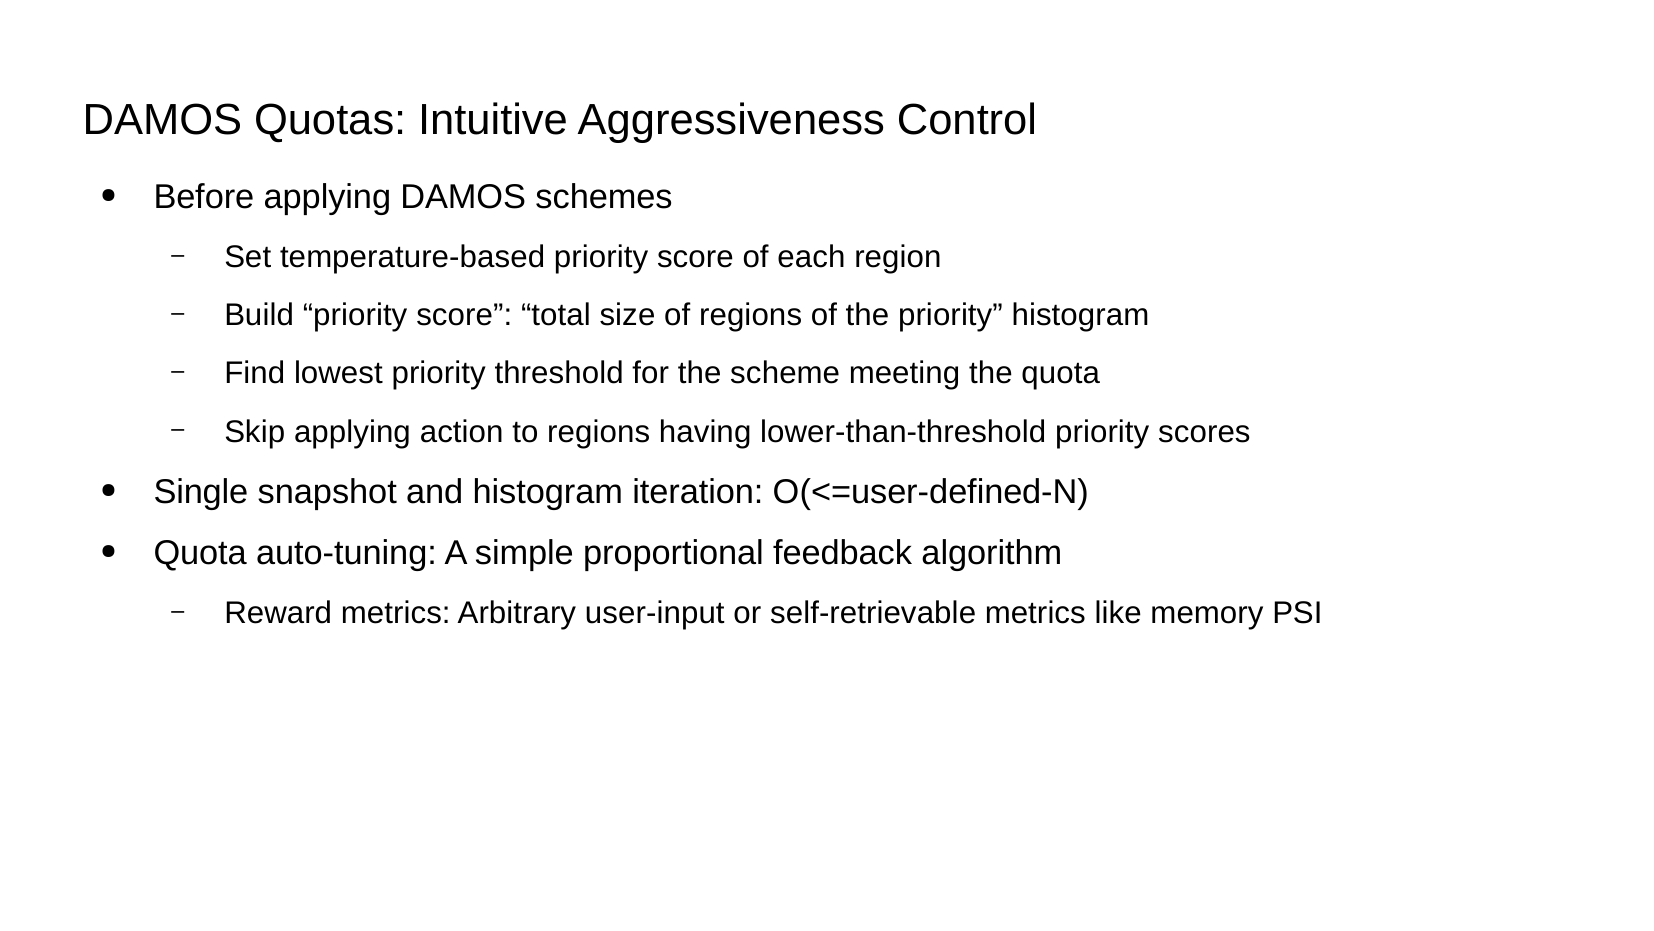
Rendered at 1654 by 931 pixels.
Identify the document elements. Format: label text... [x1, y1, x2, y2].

title DAMOS Quotas: Intuitive Aggressiveness Control [82, 81, 1571, 157]
list Before applying DAMOS schemes Set temperature-based priority score of each region Build “priority score”: “total size of regions of the priority” histogram Find lowest priority threshold for the scheme meeting the quota Skip applying action to regions having lower-than-threshold priority scores Single snapshot and histogram iteration: O(<=user-defined-N) Quota auto-tuning: A simple proportional feedback algorithm Reward metrics: Arbitrary user-input or self-retrievable metrics like memory PSI [82, 177, 1571, 833]
